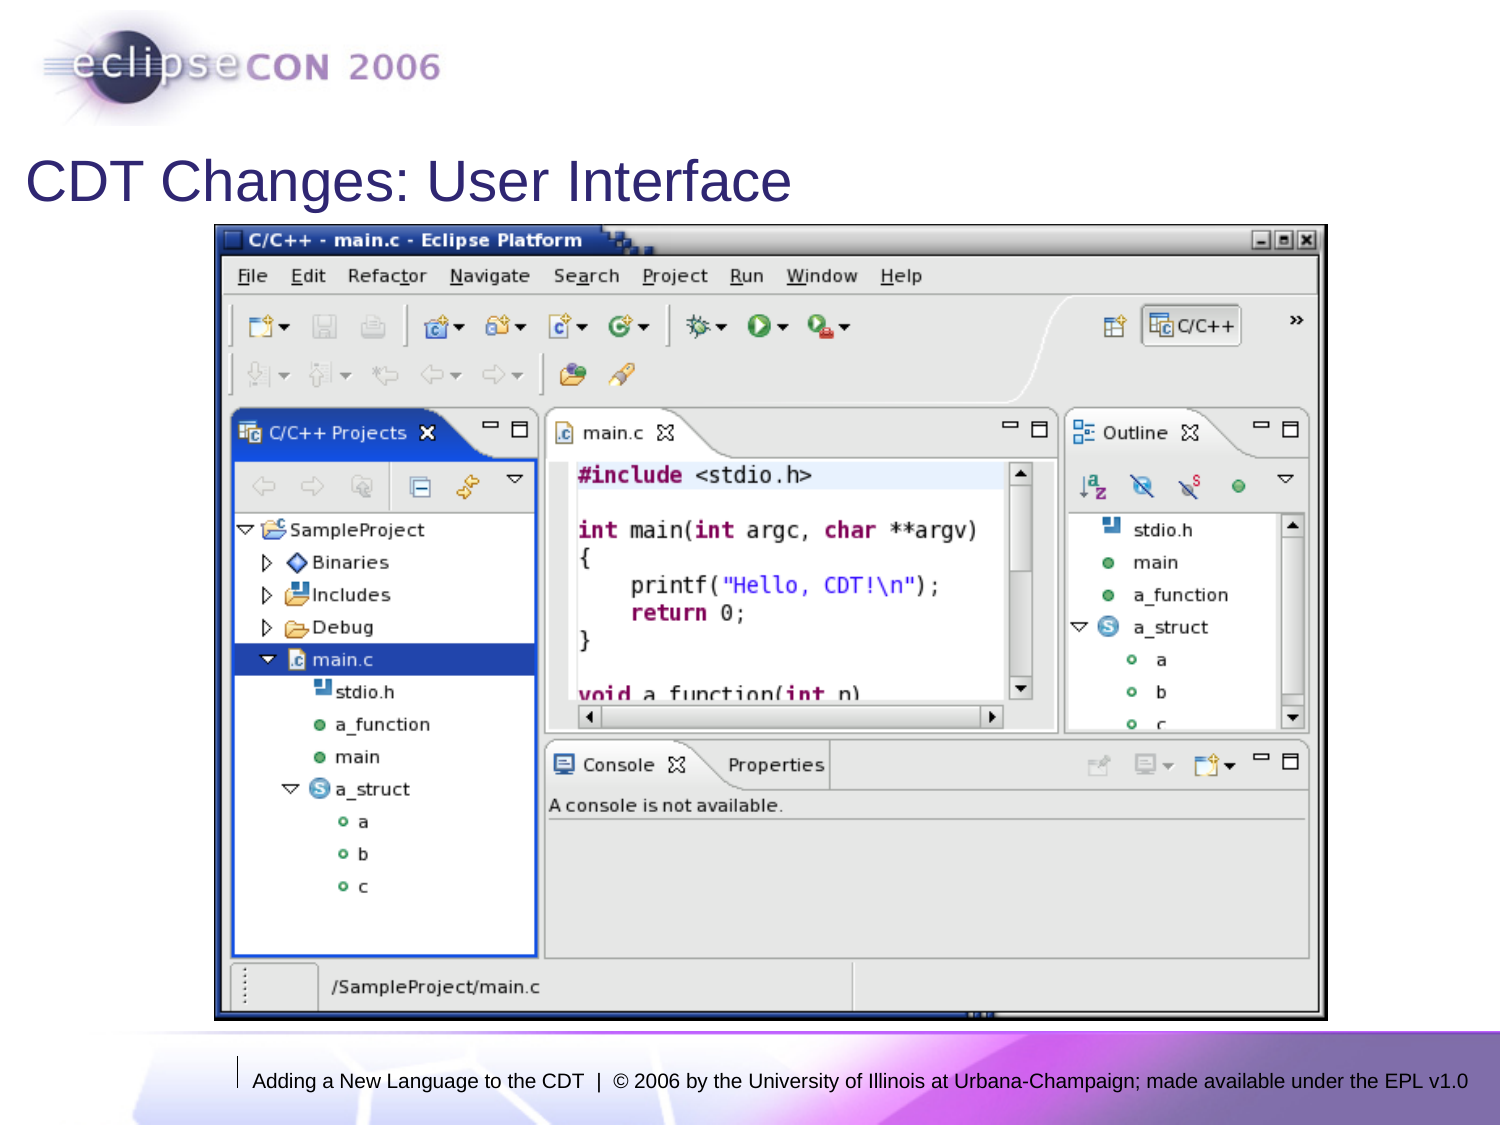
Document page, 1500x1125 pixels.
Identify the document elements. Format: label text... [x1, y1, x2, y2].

picture [31, 10, 1040, 126]
picture [214, 224, 1328, 1021]
title CDT Changes: User Interface [25, 142, 1378, 225]
picture [0, 1031, 1500, 1125]
